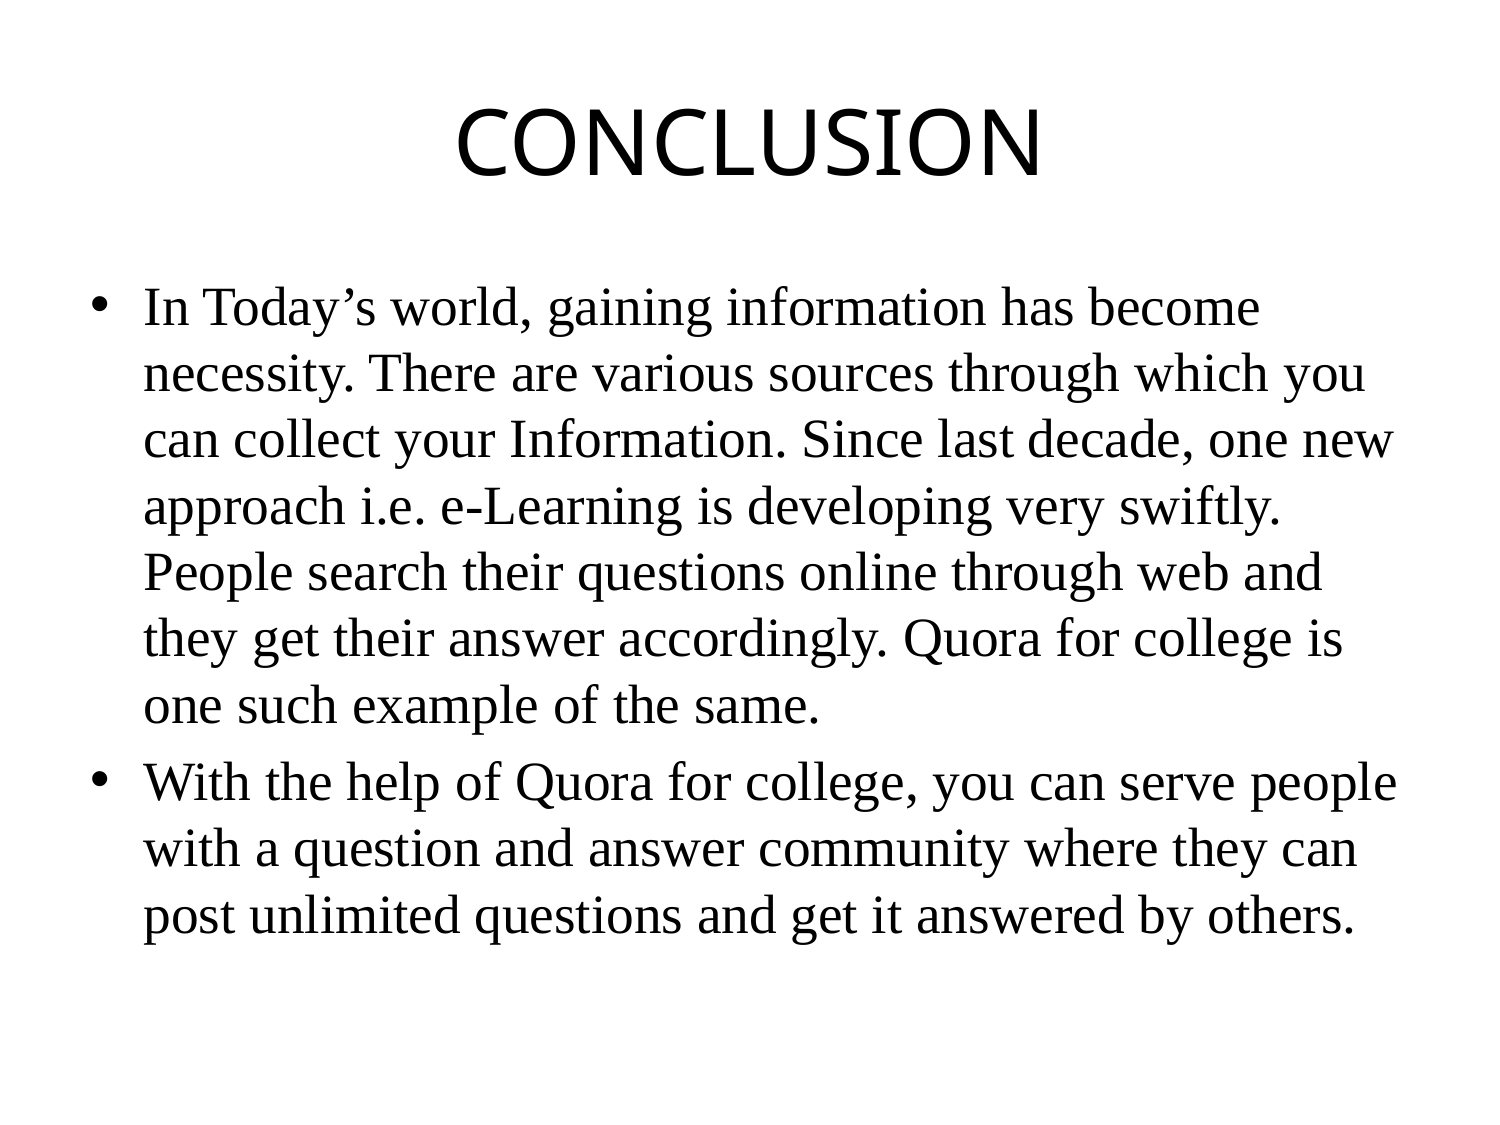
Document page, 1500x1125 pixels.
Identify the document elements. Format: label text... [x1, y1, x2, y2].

list In Today’s world, gaining information has become necessity. There are various sources through which you can collect your Information. Since last decade, one new approach i.e. e-Learning is developing very swiftly. People search their questions online through web and they get their answer accordingly. Quora for college is one such example of the same. With the help of Quora for college, you can serve people with a question and answer community where they can post unlimited questions and get it answered by others. [75, 262, 1425, 1005]
title CONCLUSION [75, 45, 1425, 233]
